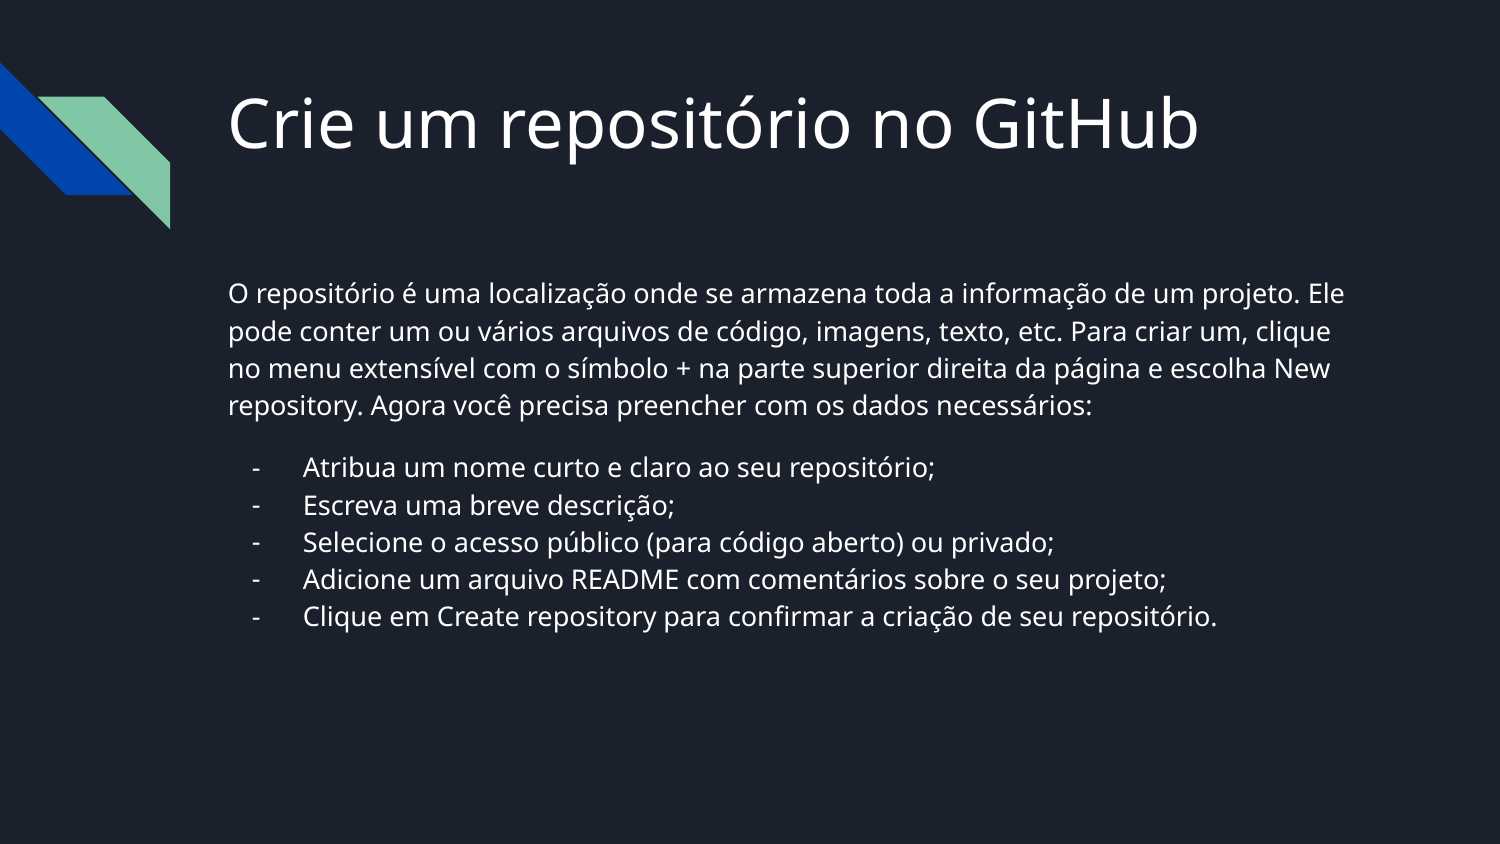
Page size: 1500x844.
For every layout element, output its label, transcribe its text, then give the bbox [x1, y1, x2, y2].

title Crie um repositório no GitHub [212, 64, 1368, 215]
list O repositório é uma localização onde se armazena toda a informação de um projeto. Ele pode conter um ou vários arquivos de código, imagens, texto, etc. Para criar um, clique no menu extensível com o símbolo + na parte superior direita da página e escolha New repository. Agora você precisa preencher com os dados necessários: Atribua um nome curto e claro ao seu repositório; Escreva uma breve descrição; Selecione o acesso público (para código aberto) ou privado; Adicione um arquivo README com comentários sobre o seu projeto; Clique em Create repository para confirmar a criação de seu repositório. [212, 257, 1368, 735]
